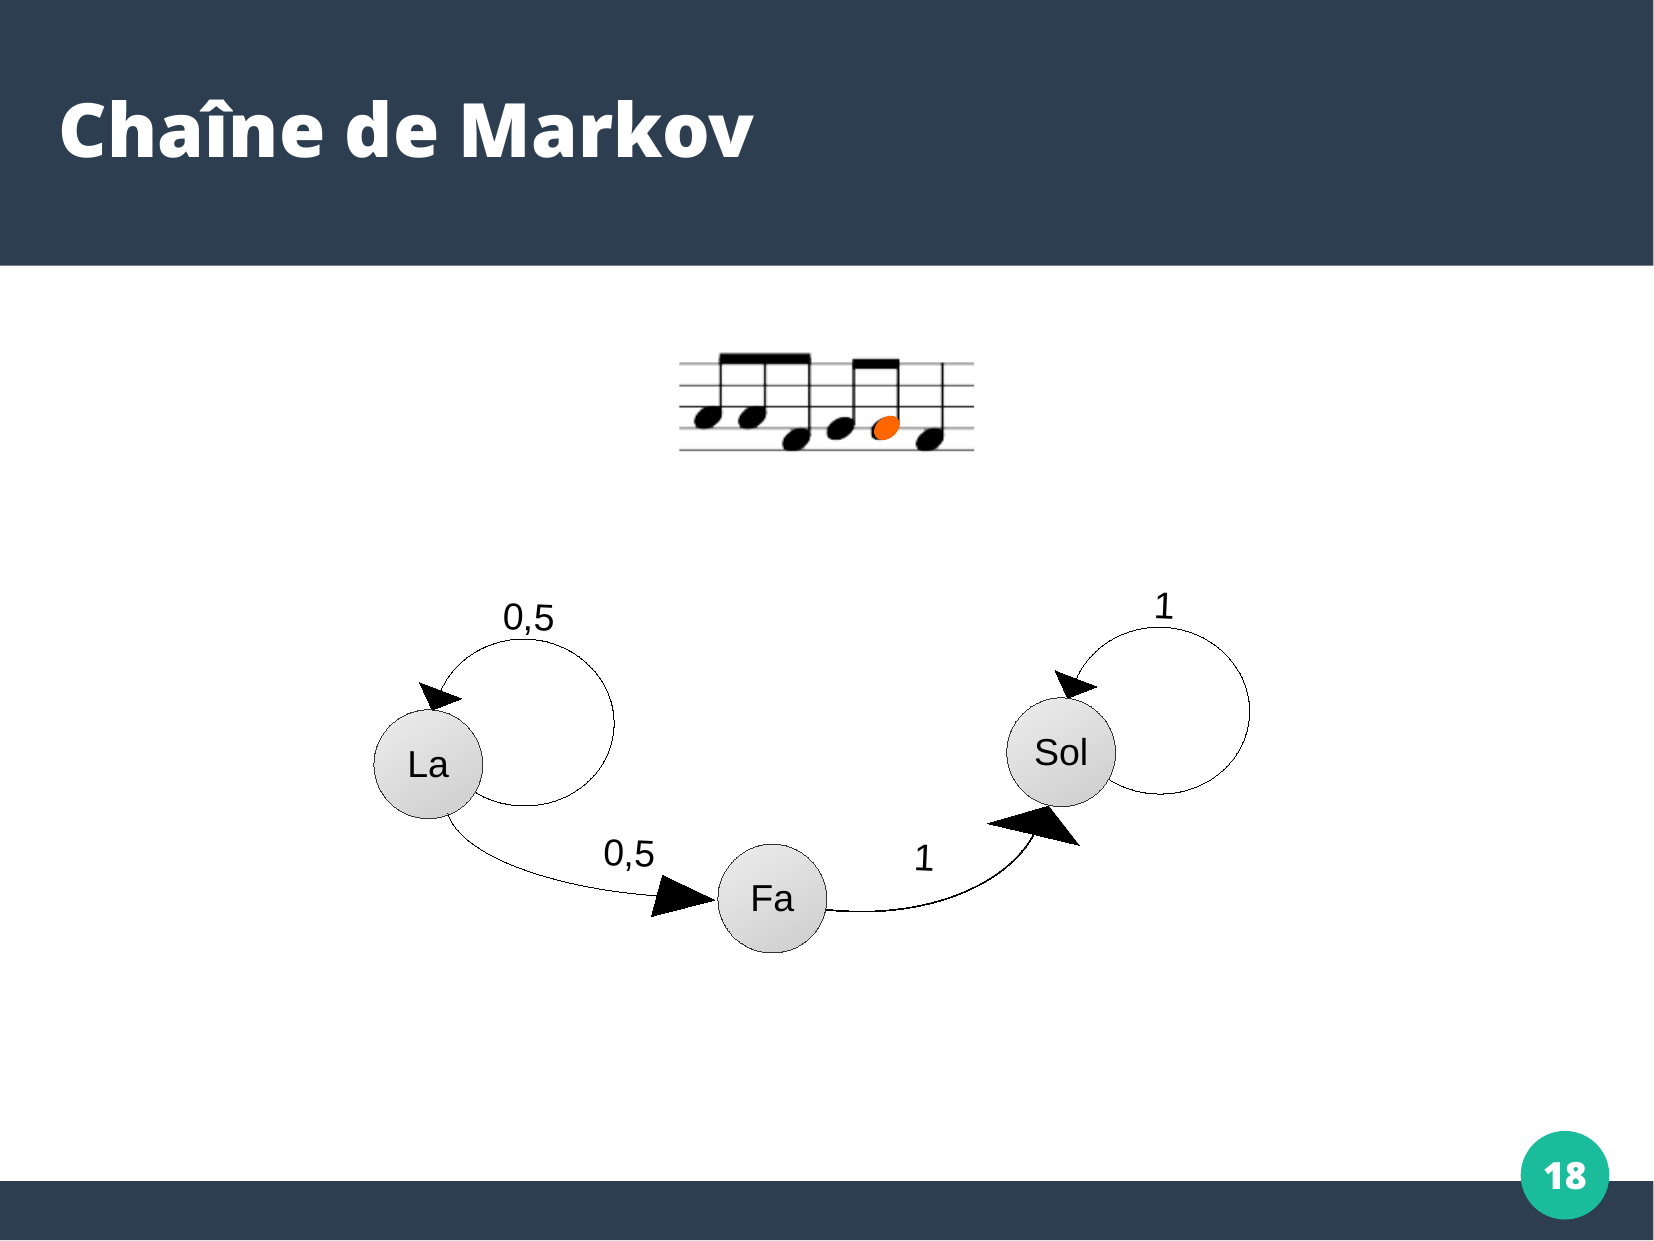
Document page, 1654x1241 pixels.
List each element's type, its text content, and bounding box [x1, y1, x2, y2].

title Chaîne de Markov [59, 49, 1595, 207]
text_box [874, 415, 900, 440]
text_box 0,5 [419, 639, 615, 806]
text_box 1 [1055, 627, 1250, 795]
text_box La [373, 709, 483, 819]
text_box 0,5 [447, 813, 715, 917]
picture [679, 295, 975, 519]
text_box Fa [717, 844, 827, 953]
text_box 1 [826, 806, 1080, 912]
text_box Sol [1006, 697, 1116, 807]
